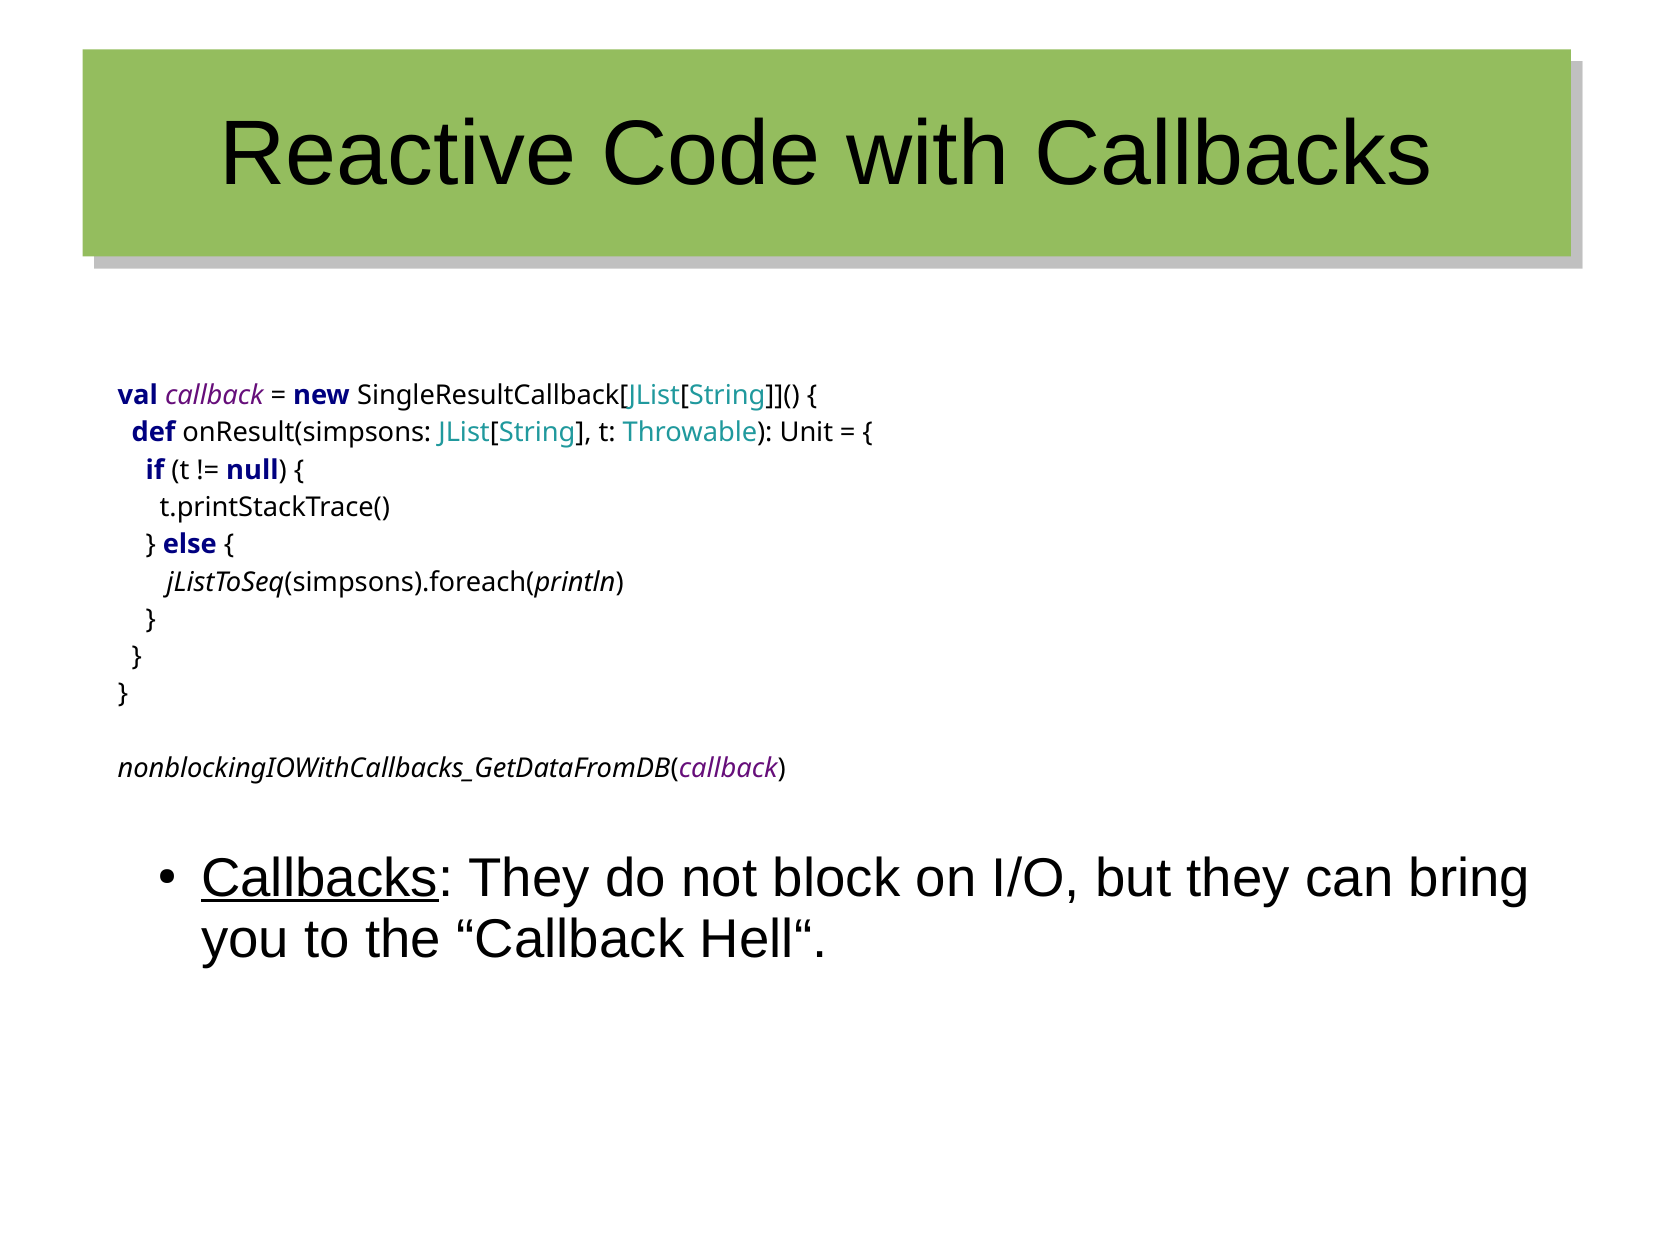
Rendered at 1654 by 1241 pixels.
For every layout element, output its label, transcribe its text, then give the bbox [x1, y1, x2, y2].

title Reactive Code with Callbacks [82, 49, 1571, 257]
list val callback = new SingleResultCallback[JList[String]]() { def onResult(simpsons: JList[String], t: Throwable): Unit = { if (t != null) { t.printStackTrace() } else { jListToSeq(simpsons).foreach(println) } } } nonblockingIOWithCallbacks_GetDataFromDB(callback) Callbacks: They do not block on I/O, but they can bring you to the “Callback Hell“. [82, 290, 1571, 1010]
